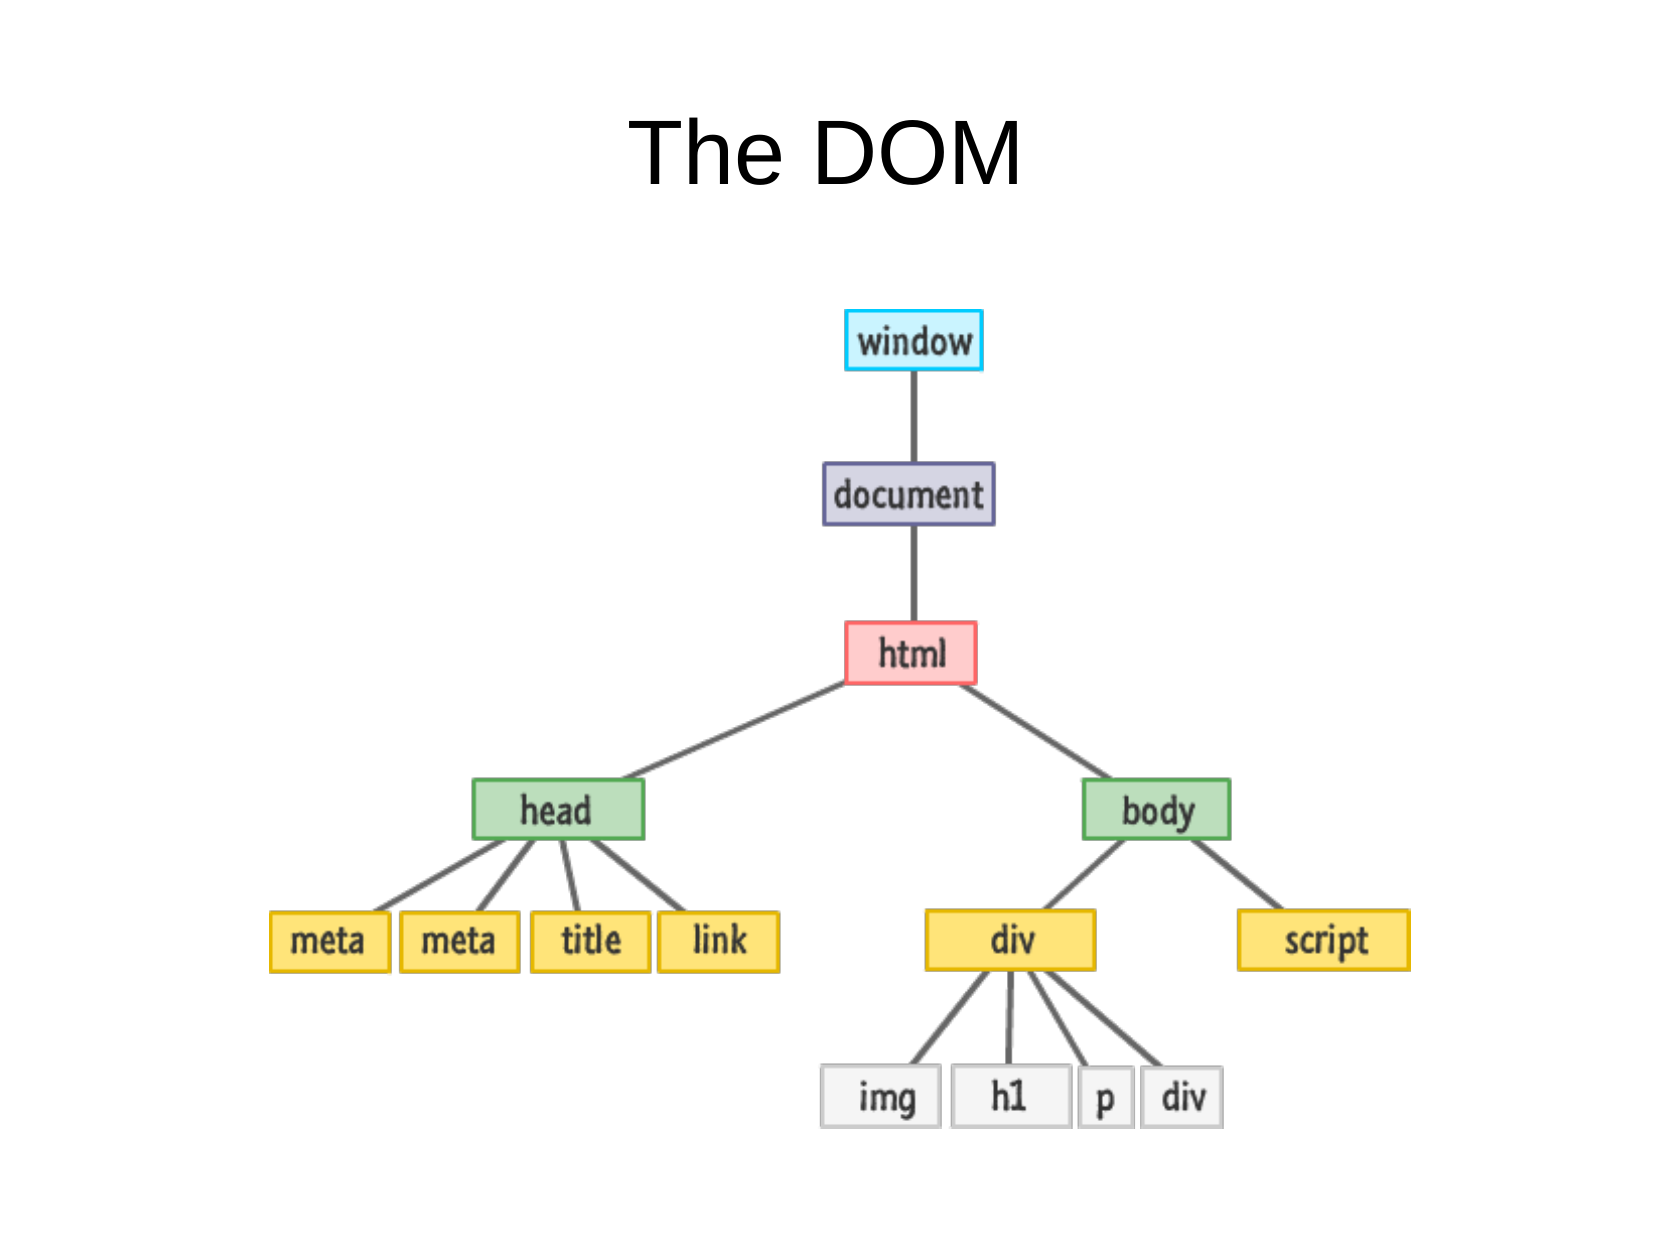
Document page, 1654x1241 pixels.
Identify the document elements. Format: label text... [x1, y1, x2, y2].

picture [849, 313, 979, 367]
picture [269, 309, 1411, 1129]
title The DOM [82, 49, 1571, 257]
